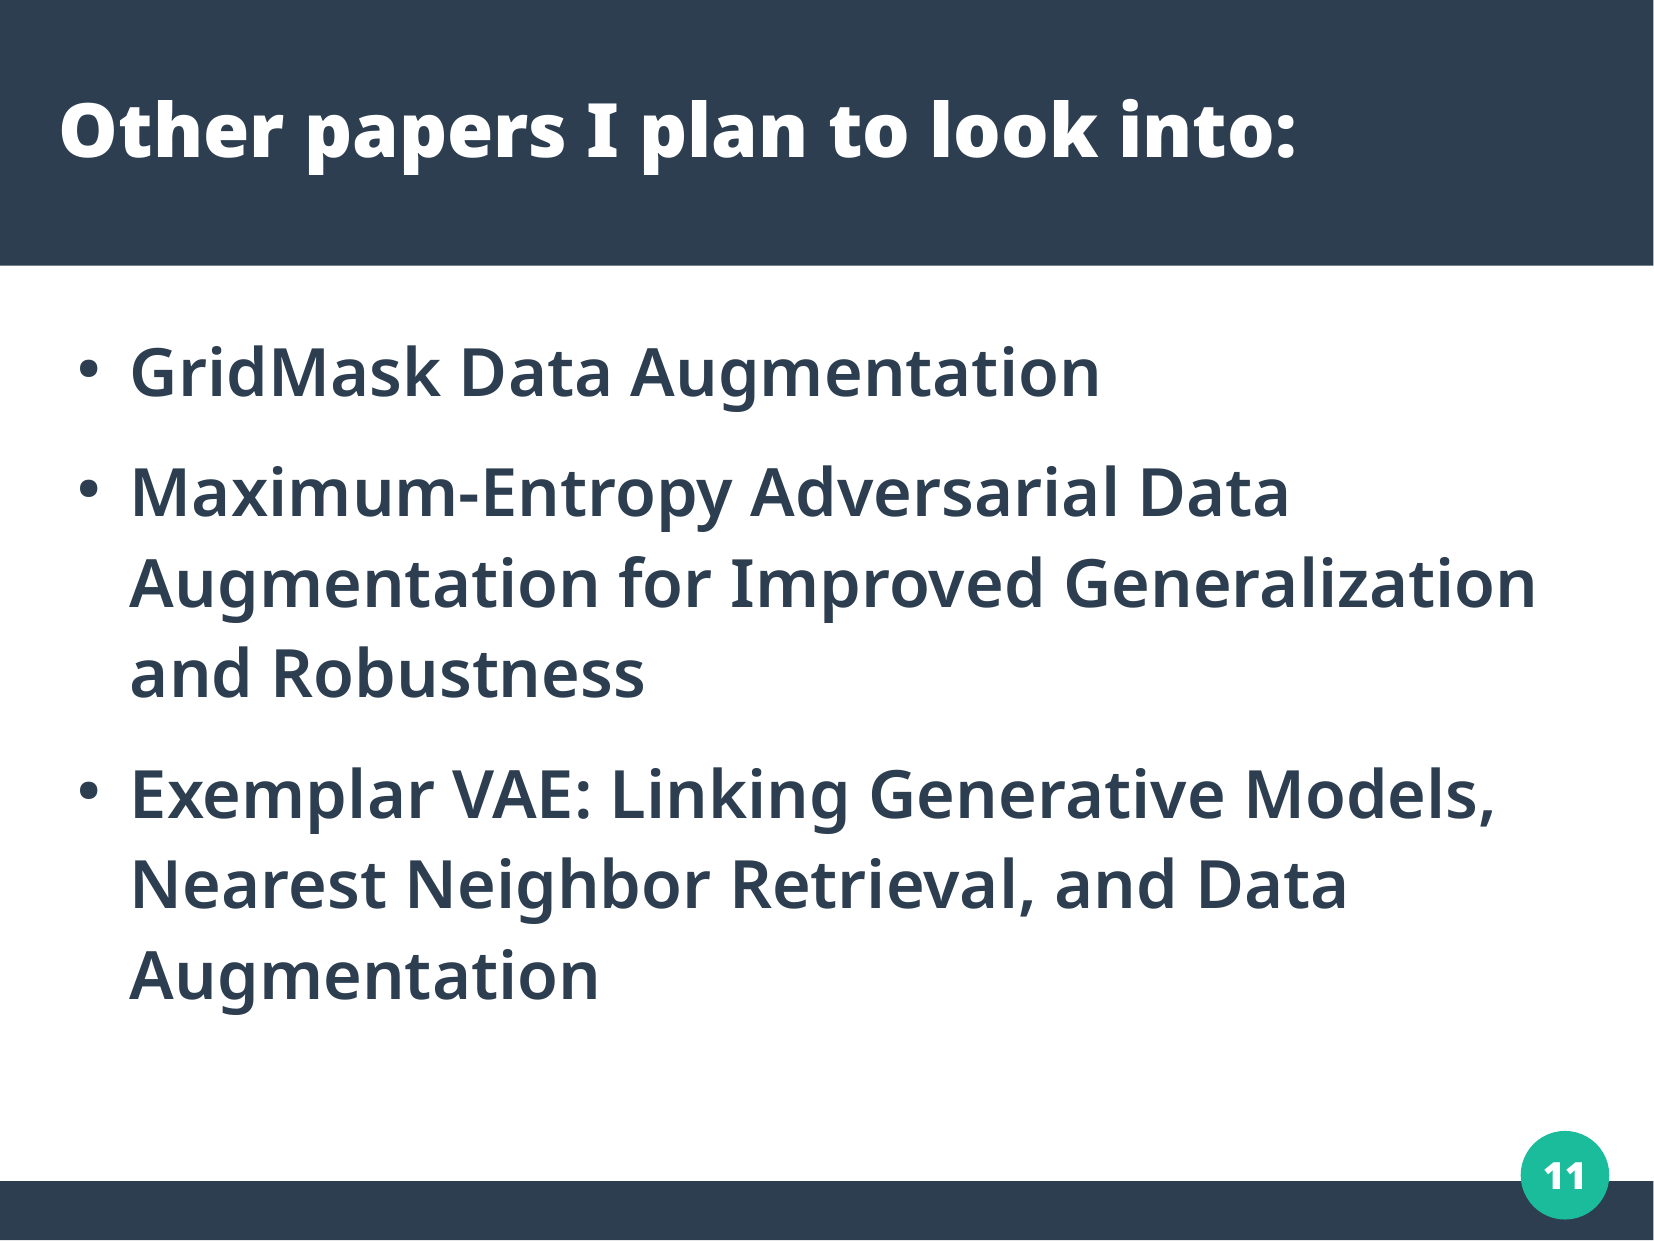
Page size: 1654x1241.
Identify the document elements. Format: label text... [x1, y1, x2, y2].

title Other papers I plan to look into: [59, 49, 1595, 207]
list GridMask Data Augmentation Maximum-Entropy Adversarial Data Augmentation for Improved Generalization and Robustness Exemplar VAE: Linking Generative Models, Nearest Neighbor Retrieval, and Data Augmentation [59, 324, 1595, 1152]
